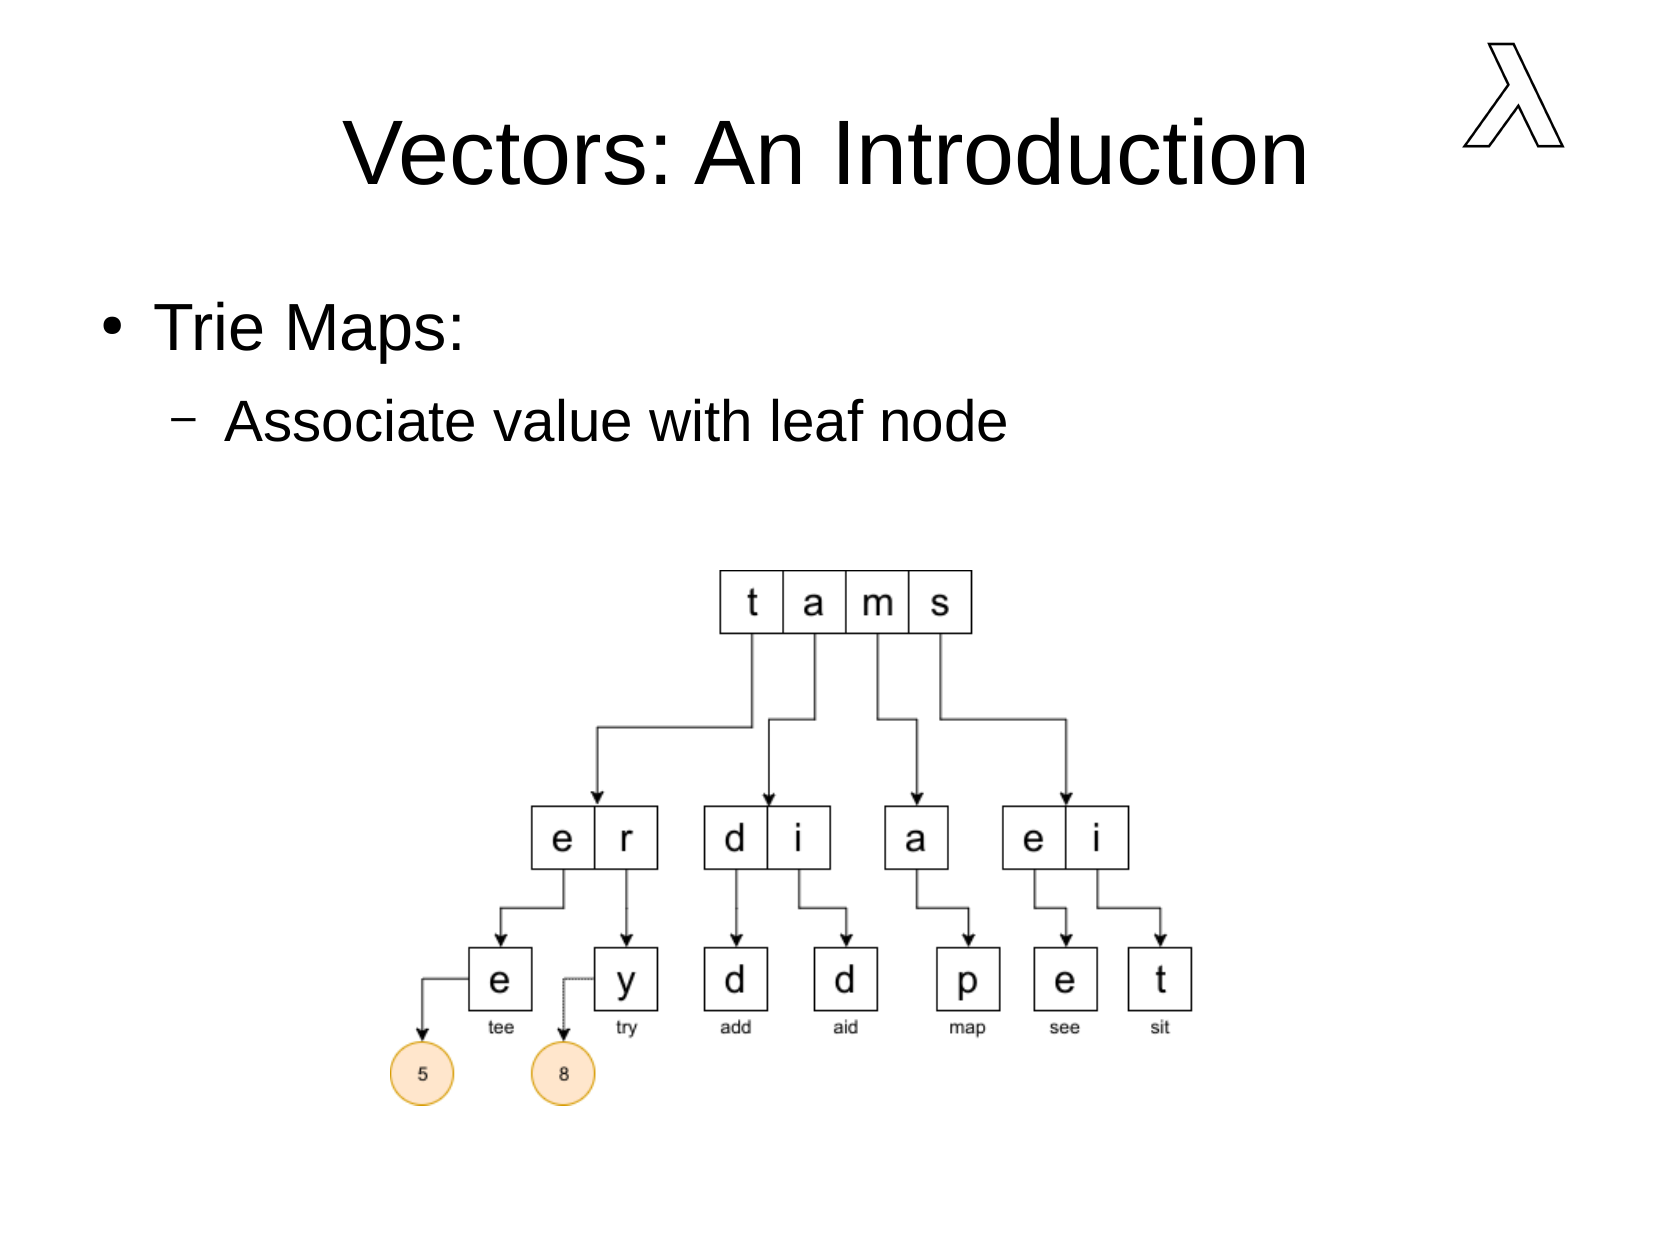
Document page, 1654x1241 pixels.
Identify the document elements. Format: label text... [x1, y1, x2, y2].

list Trie Maps: Associate value with leaf node [82, 290, 1571, 1010]
picture [390, 570, 1194, 1106]
picture [1440, 40, 1587, 151]
title Vectors: An Introduction [82, 49, 1571, 257]
